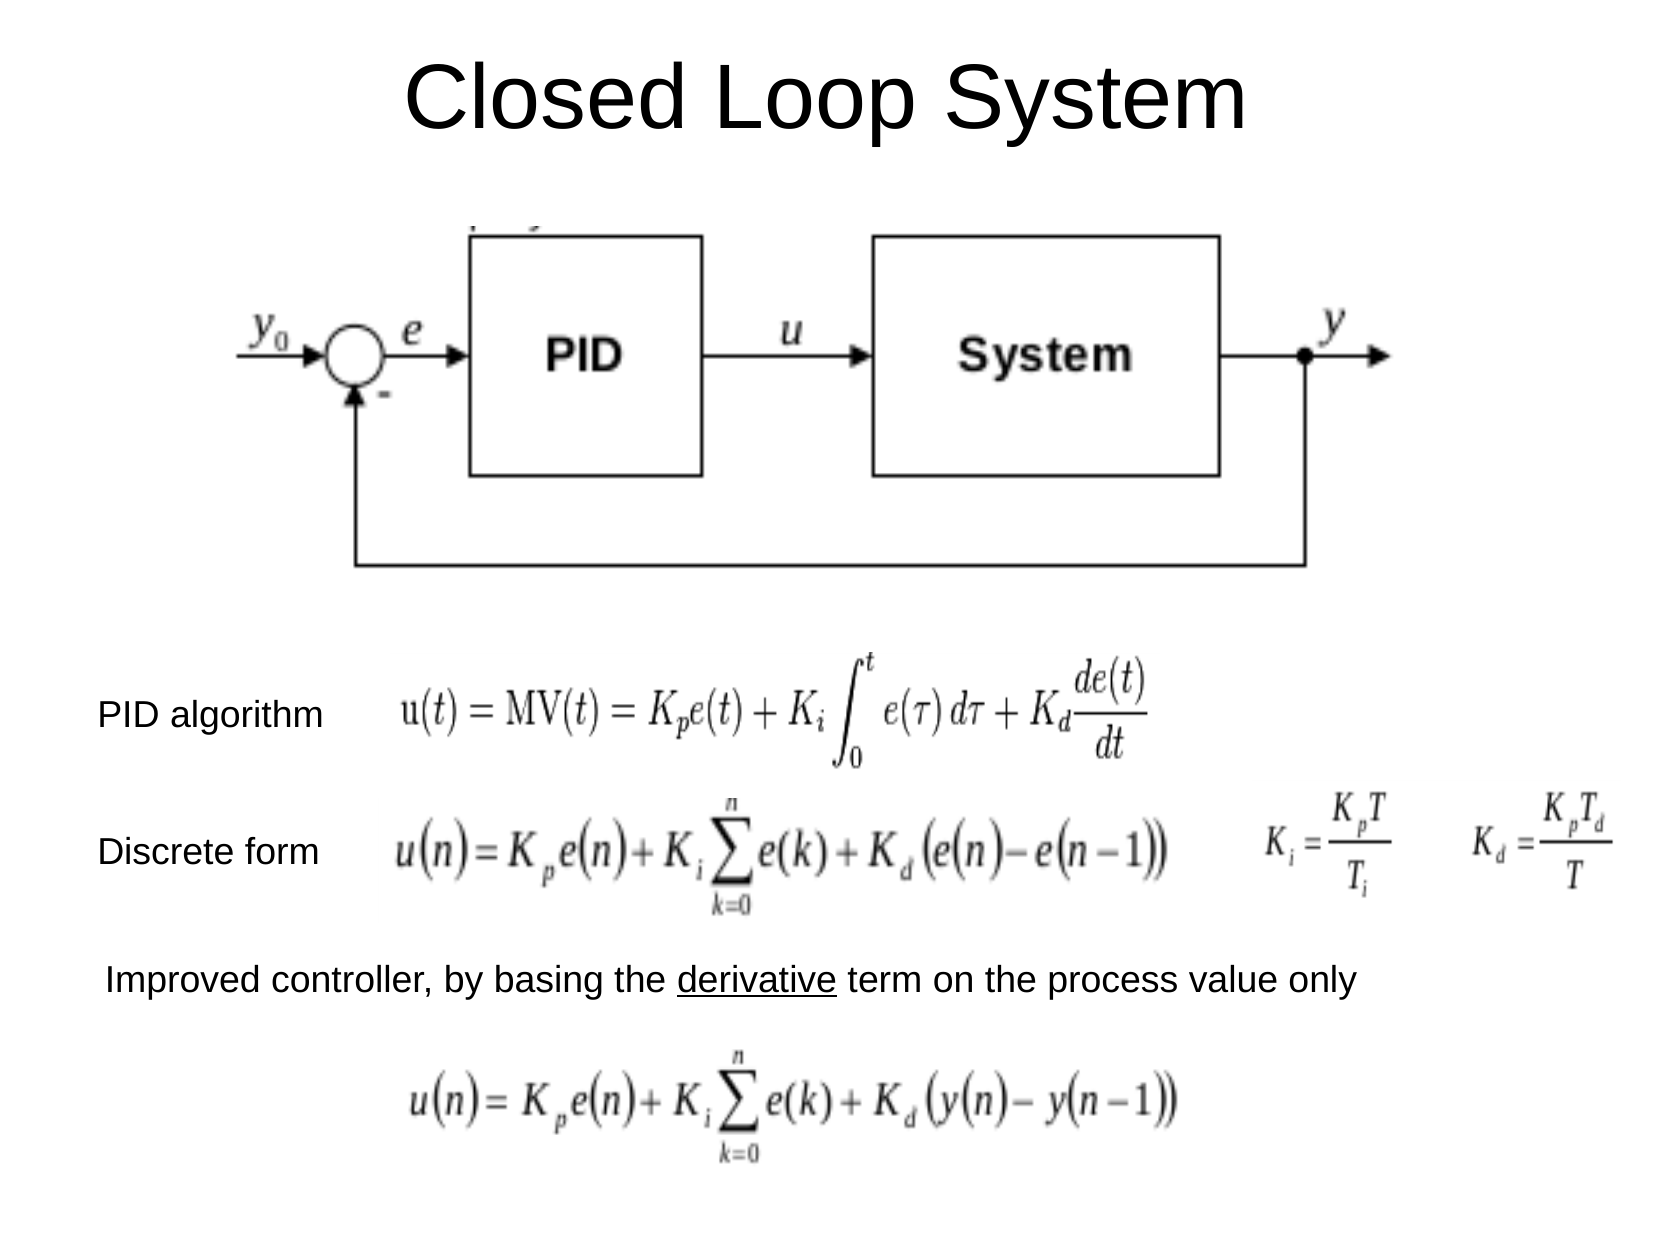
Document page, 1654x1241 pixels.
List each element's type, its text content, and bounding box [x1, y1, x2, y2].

text_box PID algorithm [82, 685, 368, 743]
text_box Improved controller, by basing the derivative term on the process value only [90, 951, 1535, 1021]
picture [225, 226, 1403, 595]
picture [377, 798, 1173, 923]
picture [1252, 779, 1621, 916]
text_box Discrete form [82, 823, 368, 881]
picture [397, 1049, 1193, 1170]
picture [390, 652, 1160, 781]
title Closed Loop System [82, 31, 1571, 163]
